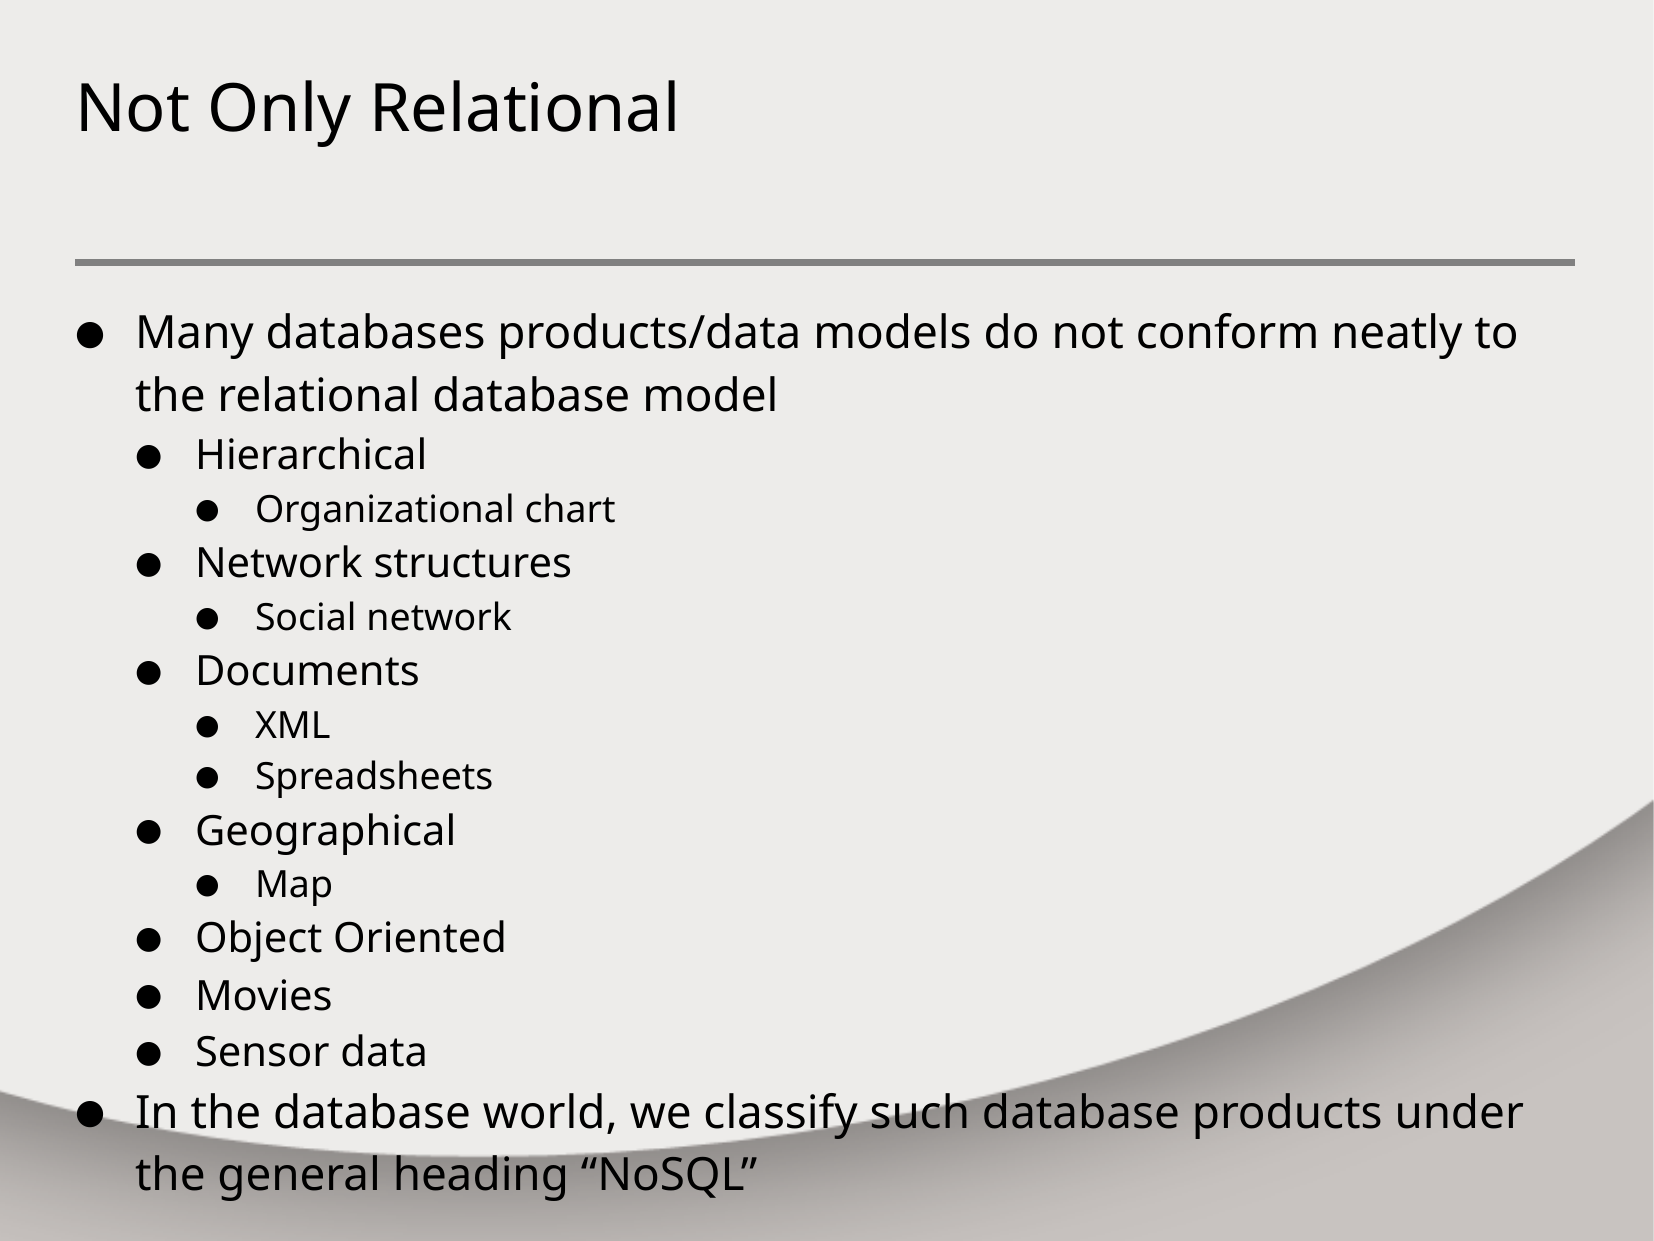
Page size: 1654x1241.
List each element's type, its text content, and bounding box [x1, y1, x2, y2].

title Not Only Relational [75, 75, 1576, 226]
picture [0, 0, 1654, 1241]
list Many databases products/data models do not conform neatly to the relational database model Hierarchical Organizational chart Network structures Social network Documents XML Spreadsheets Geographical Map Object Oriented Movies Sensor data In the database world, we classify such database products under the general heading “NoSQL” [75, 300, 1576, 1163]
